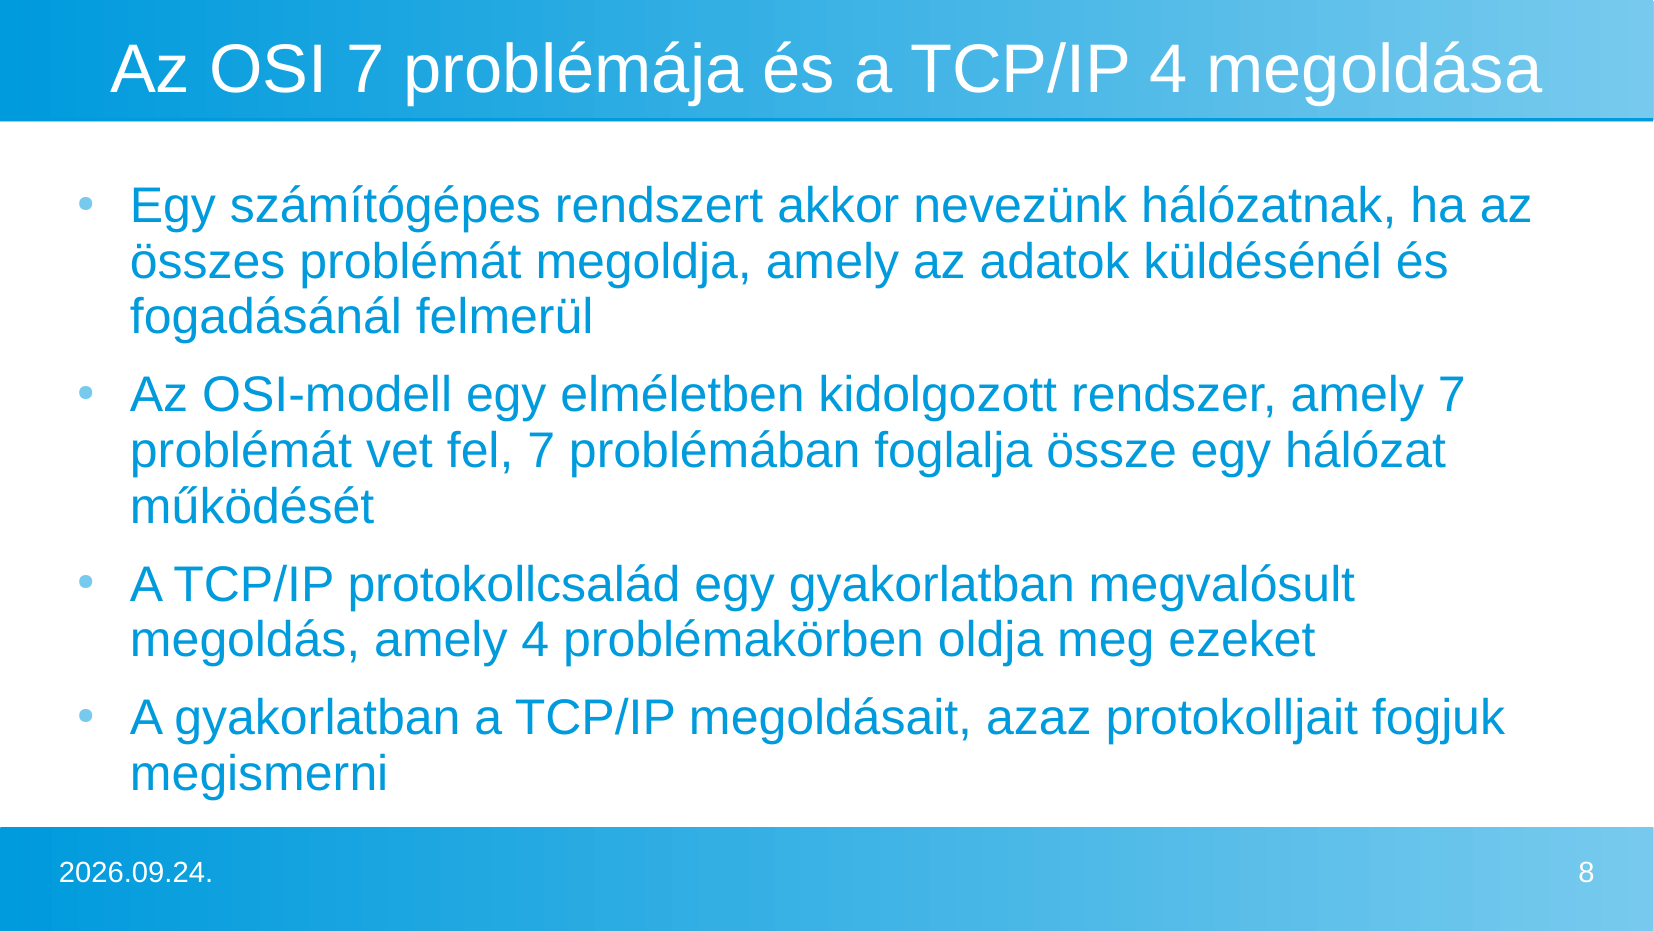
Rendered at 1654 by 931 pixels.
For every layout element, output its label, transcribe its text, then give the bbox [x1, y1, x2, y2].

list Egy számítógépes rendszert akkor nevezünk hálózatnak, ha az összes problémát megoldja, amely az adatok küldésénél és fogadásánál felmerül Az OSI-modell egy elméletben kidolgozott rendszer, amely 7 problémát vet fel, 7 problémában foglalja össze egy hálózat működését A TCP/IP protokollcsalád egy gyakorlatban megvalósult megoldás, amely 4 problémakörben oldja meg ezeket A gyakorlatban a TCP/IP megoldásait, azaz protokolljait fogjuk megismerni [59, 177, 1595, 768]
title Az OSI 7 problémája és a TCP/IP 4 megoldása [59, 29, 1595, 108]
